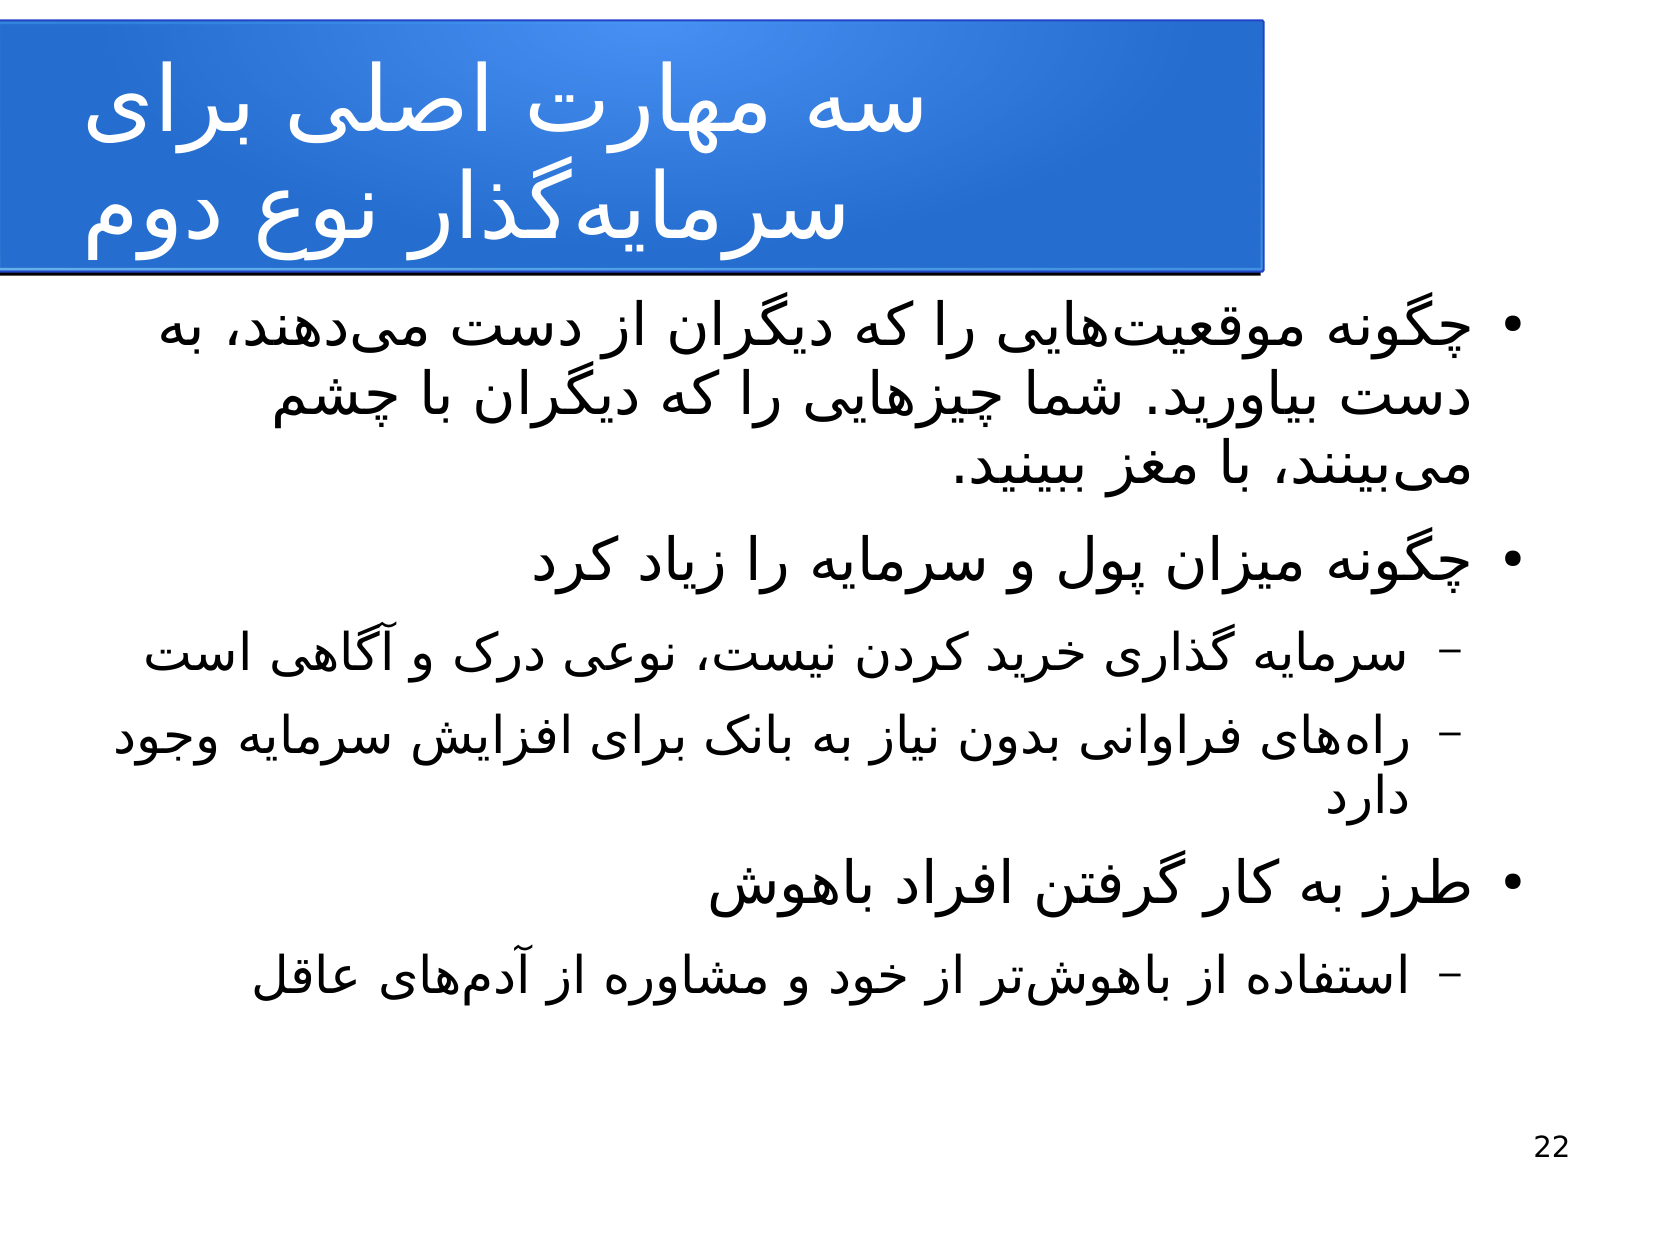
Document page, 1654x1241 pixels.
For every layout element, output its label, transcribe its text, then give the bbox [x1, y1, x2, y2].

list چگونه موقعیت‌هایی را که دیگران از دست می‌دهند، به دست بیاورید. شما چیزهایی را که دیگران با چشم می‌بینند، با مغز ببینید. چگونه میزان پول و سرمایه را زیاد کرد سرمایه گذاری خرید کردن نیست، نوعی درک و آگاهی است راه‌های فراوانی بدون نیاز به بانک برای افزایش سرمایه وجود دارد طرز به کار گرفتن افراد باهوش استفاده از باهوش‌تر از خود و مشاوره از آدم‌های عاقل [82, 290, 1538, 1010]
title سه مهارت اصلی برای سرمایه‌گذار نوع دوم [82, 45, 1250, 261]
